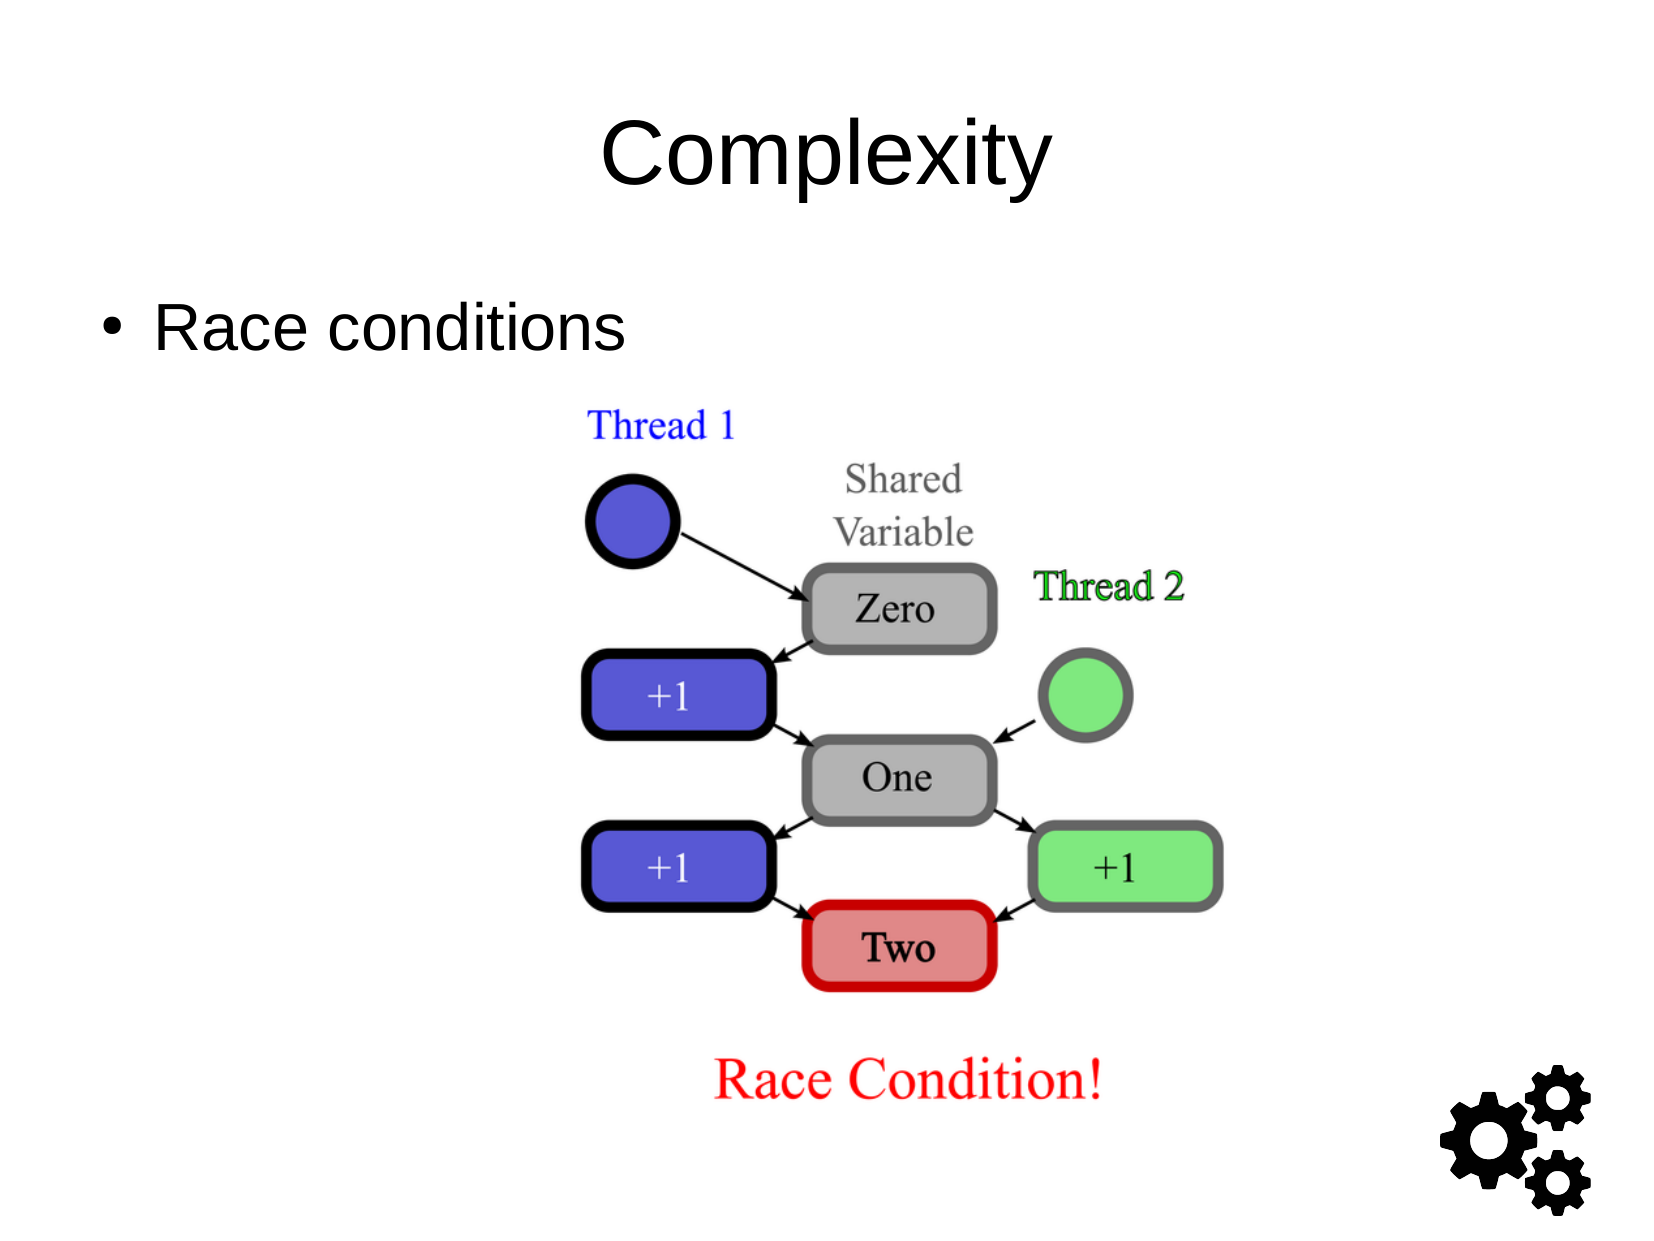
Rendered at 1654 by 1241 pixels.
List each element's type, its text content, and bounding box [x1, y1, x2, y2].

title Complexity [82, 49, 1571, 257]
picture [576, 404, 1246, 1185]
list Race conditions [82, 290, 1571, 1010]
picture [1440, 1065, 1591, 1216]
